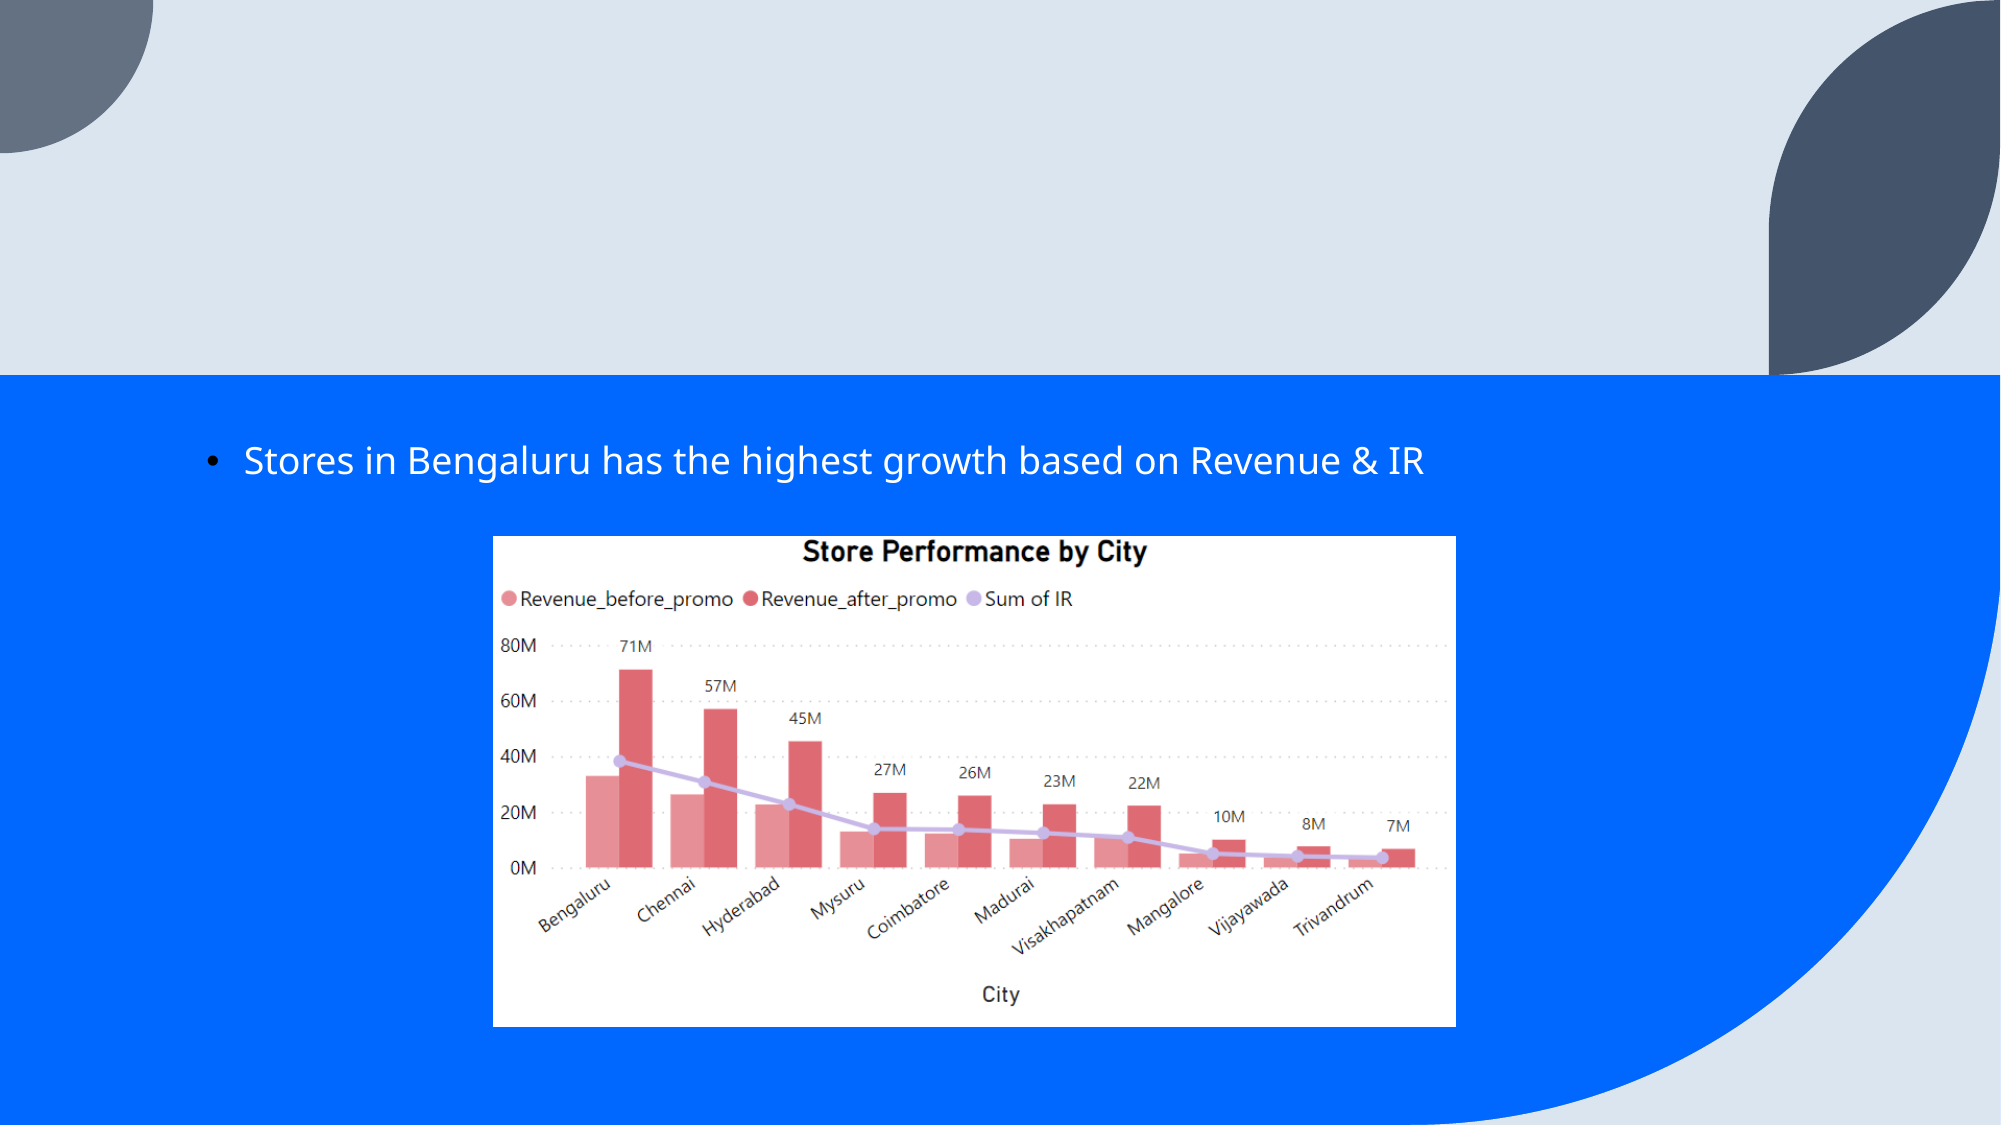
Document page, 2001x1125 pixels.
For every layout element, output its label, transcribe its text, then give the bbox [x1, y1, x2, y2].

list Stores in Bengaluru has the highest growth based on Revenue & IR [191, 435, 1796, 999]
picture [493, 536, 1456, 1027]
